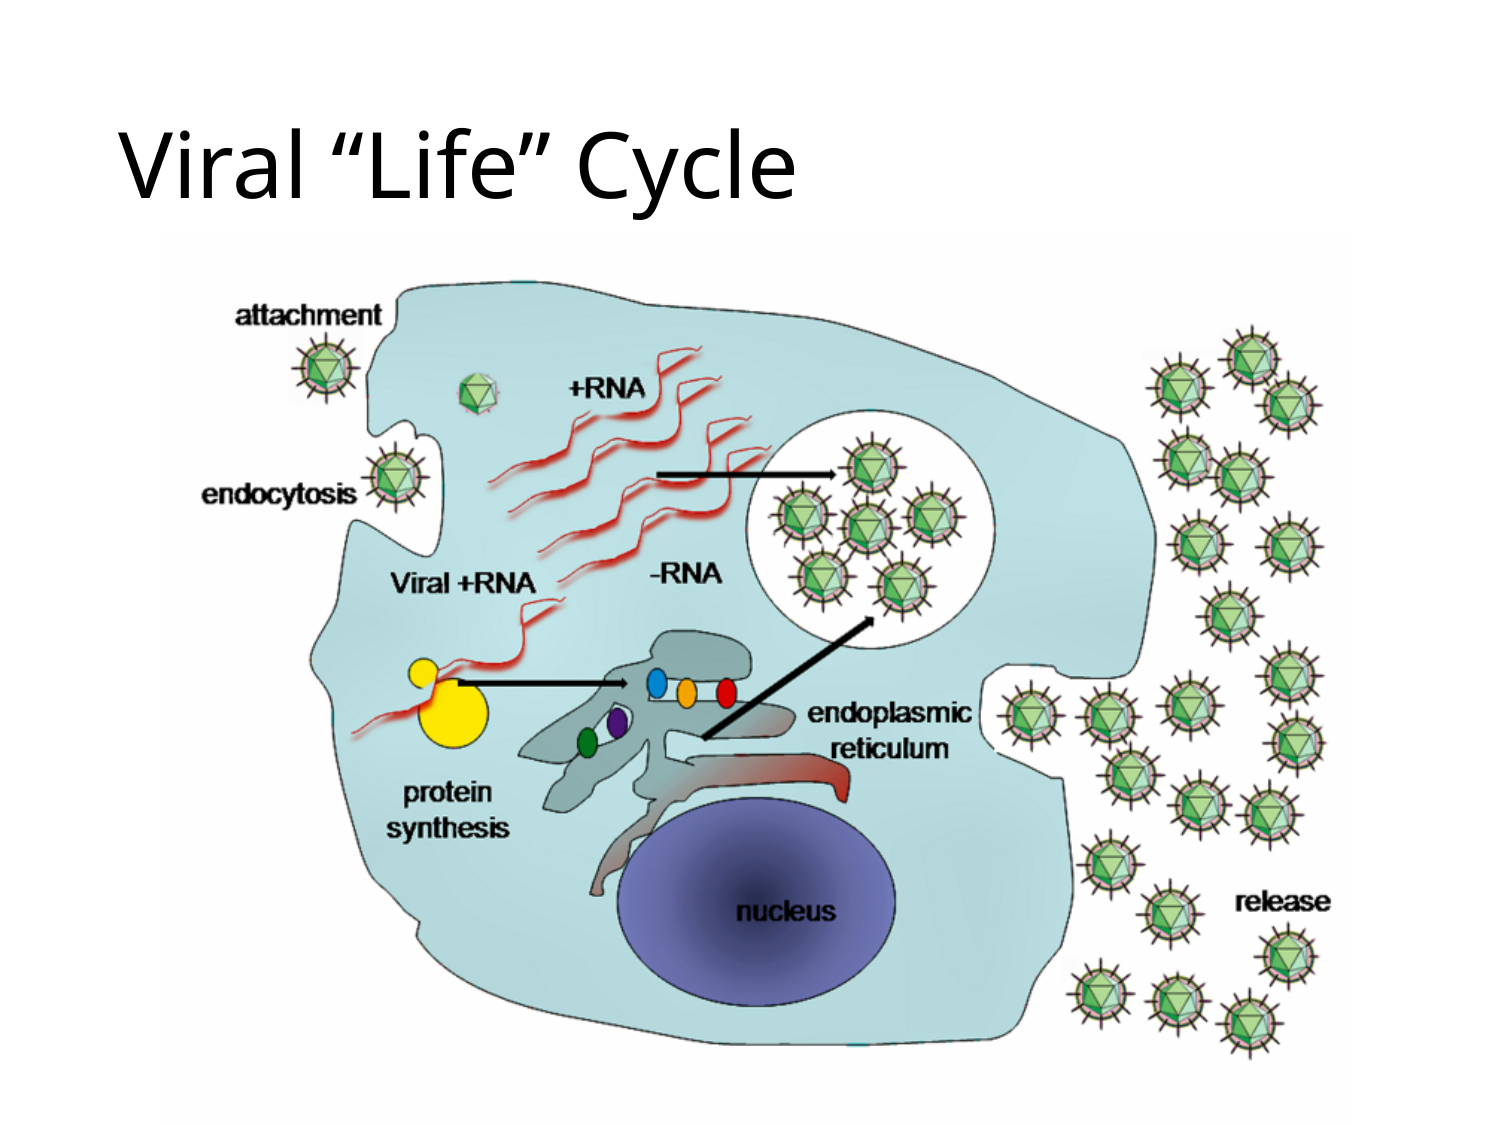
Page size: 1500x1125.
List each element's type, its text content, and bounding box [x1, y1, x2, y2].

picture [160, 232, 1352, 1125]
title Viral “Life” Cycle [103, 59, 1397, 278]
